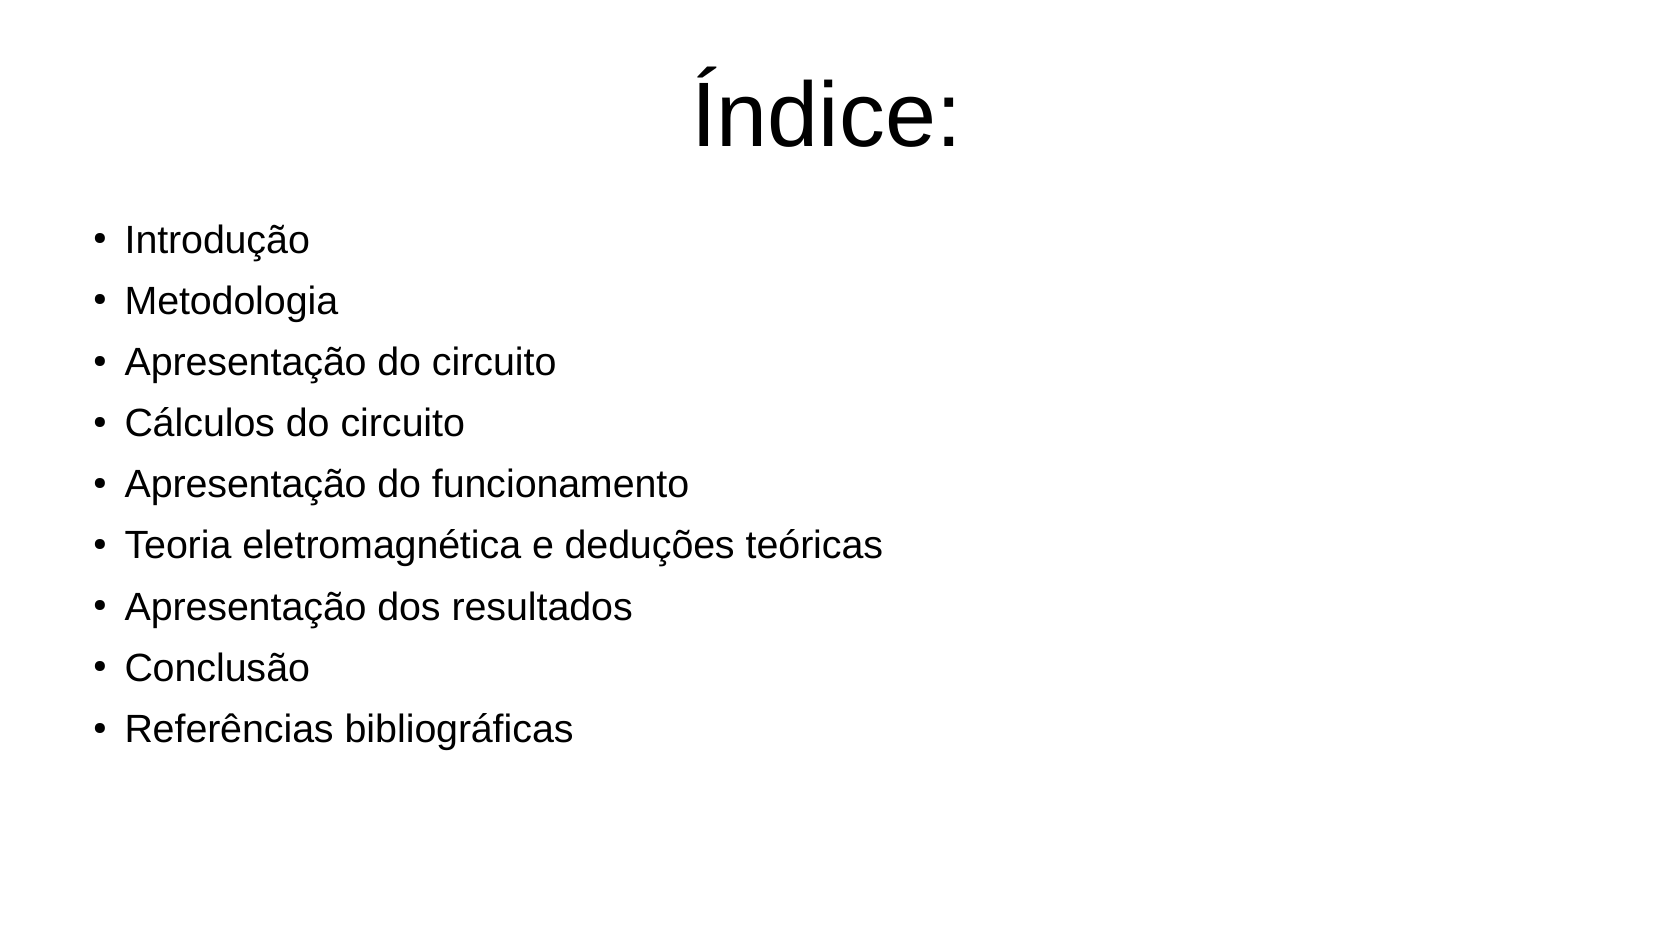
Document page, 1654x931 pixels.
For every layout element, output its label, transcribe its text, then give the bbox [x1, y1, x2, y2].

list Introdução Metodologia Apresentação do circuito Cálculos do circuito Apresentação do funcionamento Teoria eletromagnética e deduções teóricas Apresentação dos resultados Conclusão Referências bibliográficas [82, 217, 1571, 758]
title Índice: [82, 37, 1571, 193]
